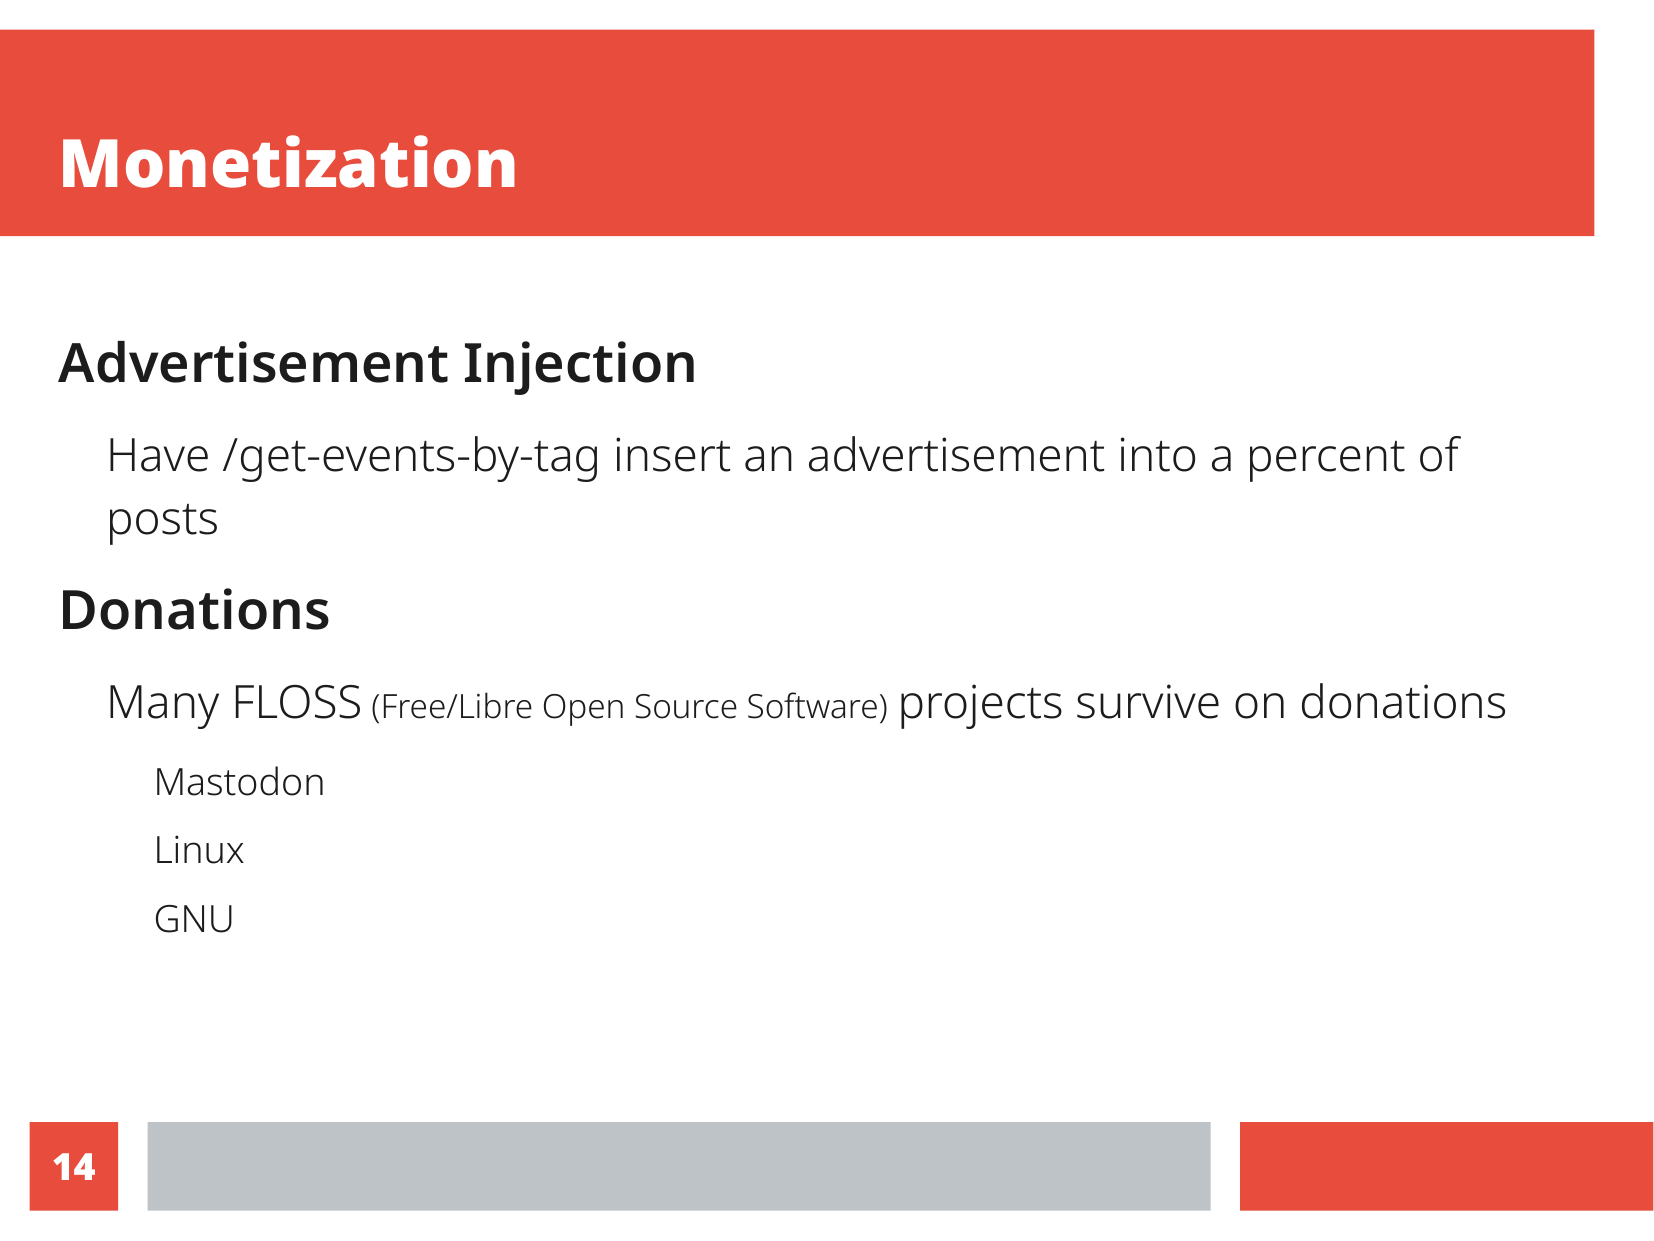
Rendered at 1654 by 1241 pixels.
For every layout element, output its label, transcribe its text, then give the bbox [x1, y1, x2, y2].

list Advertisement Injection Have /get-events-by-tag insert an advertisement into a percent of posts Donations Many FLOSS (Free/Libre Open Source Software) projects survive on donations Mastodon Linux GNU [59, 324, 1565, 1093]
title Monetization [59, 59, 1595, 207]
